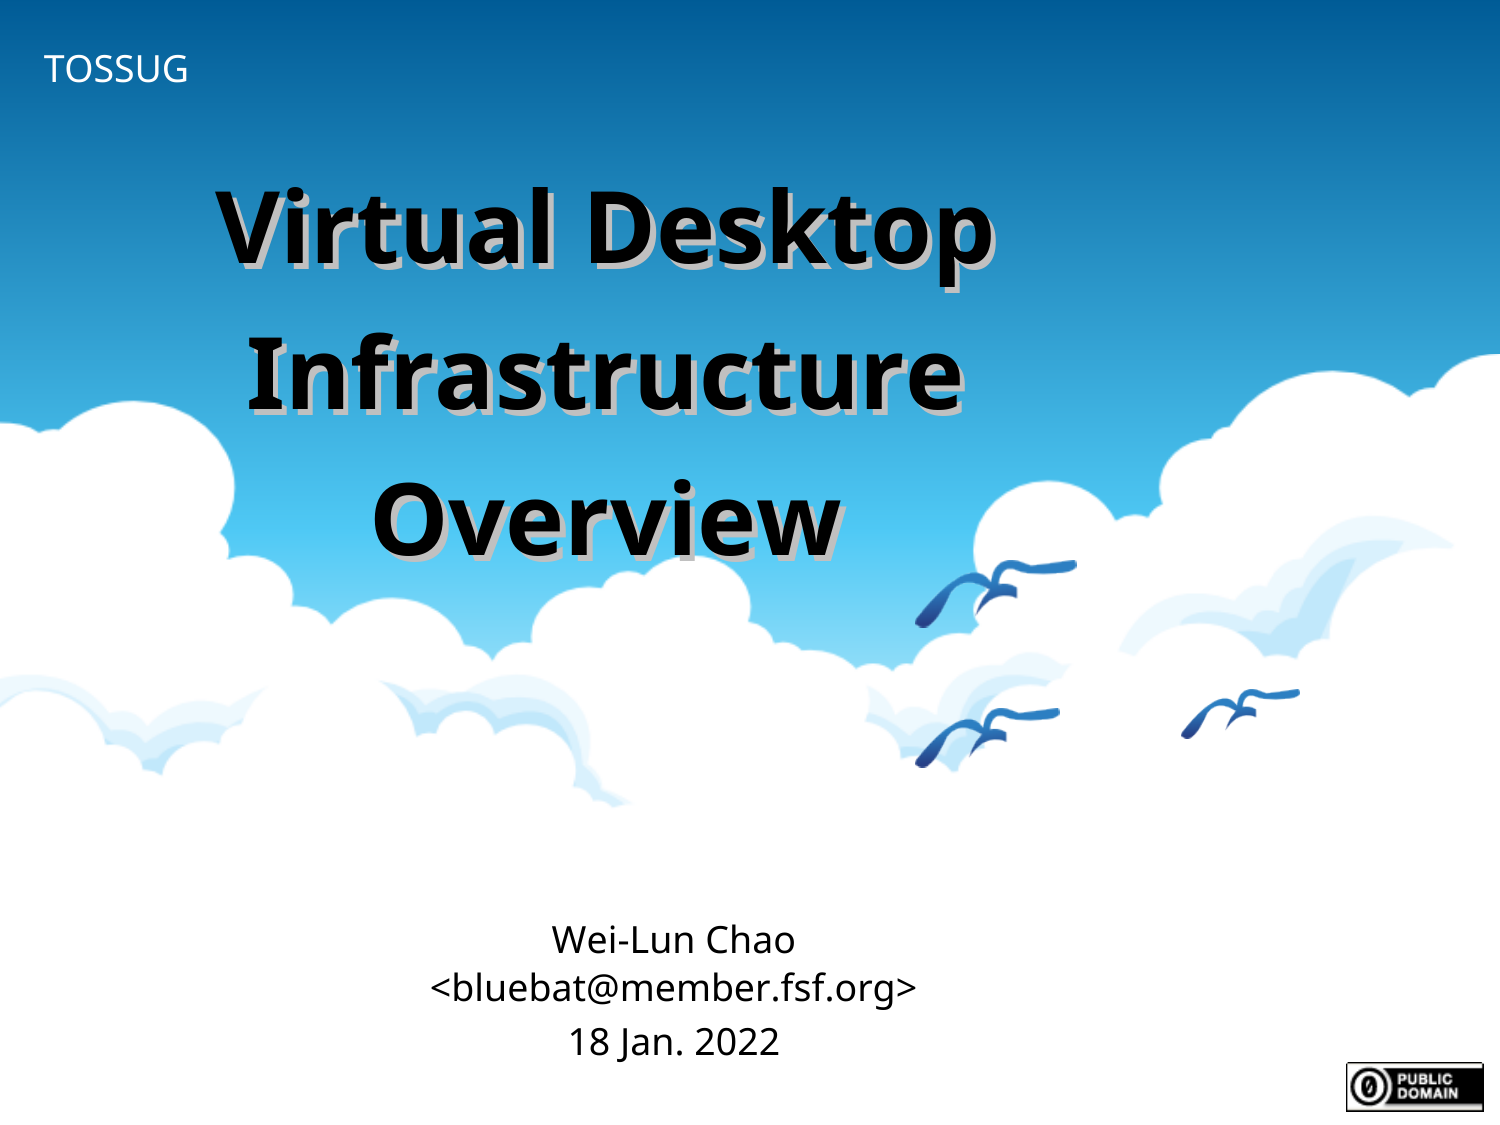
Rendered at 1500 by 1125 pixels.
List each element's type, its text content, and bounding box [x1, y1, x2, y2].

title Virtual Desktop Infrastructure Overview [200, 109, 1353, 623]
picture [0, 354, 1500, 1125]
text_box TOSSUG [29, 35, 1192, 102]
text_box Wei-Lun Chao <bluebat@member.fsf.org> 18 Jan. 2022 [338, 907, 1162, 1028]
